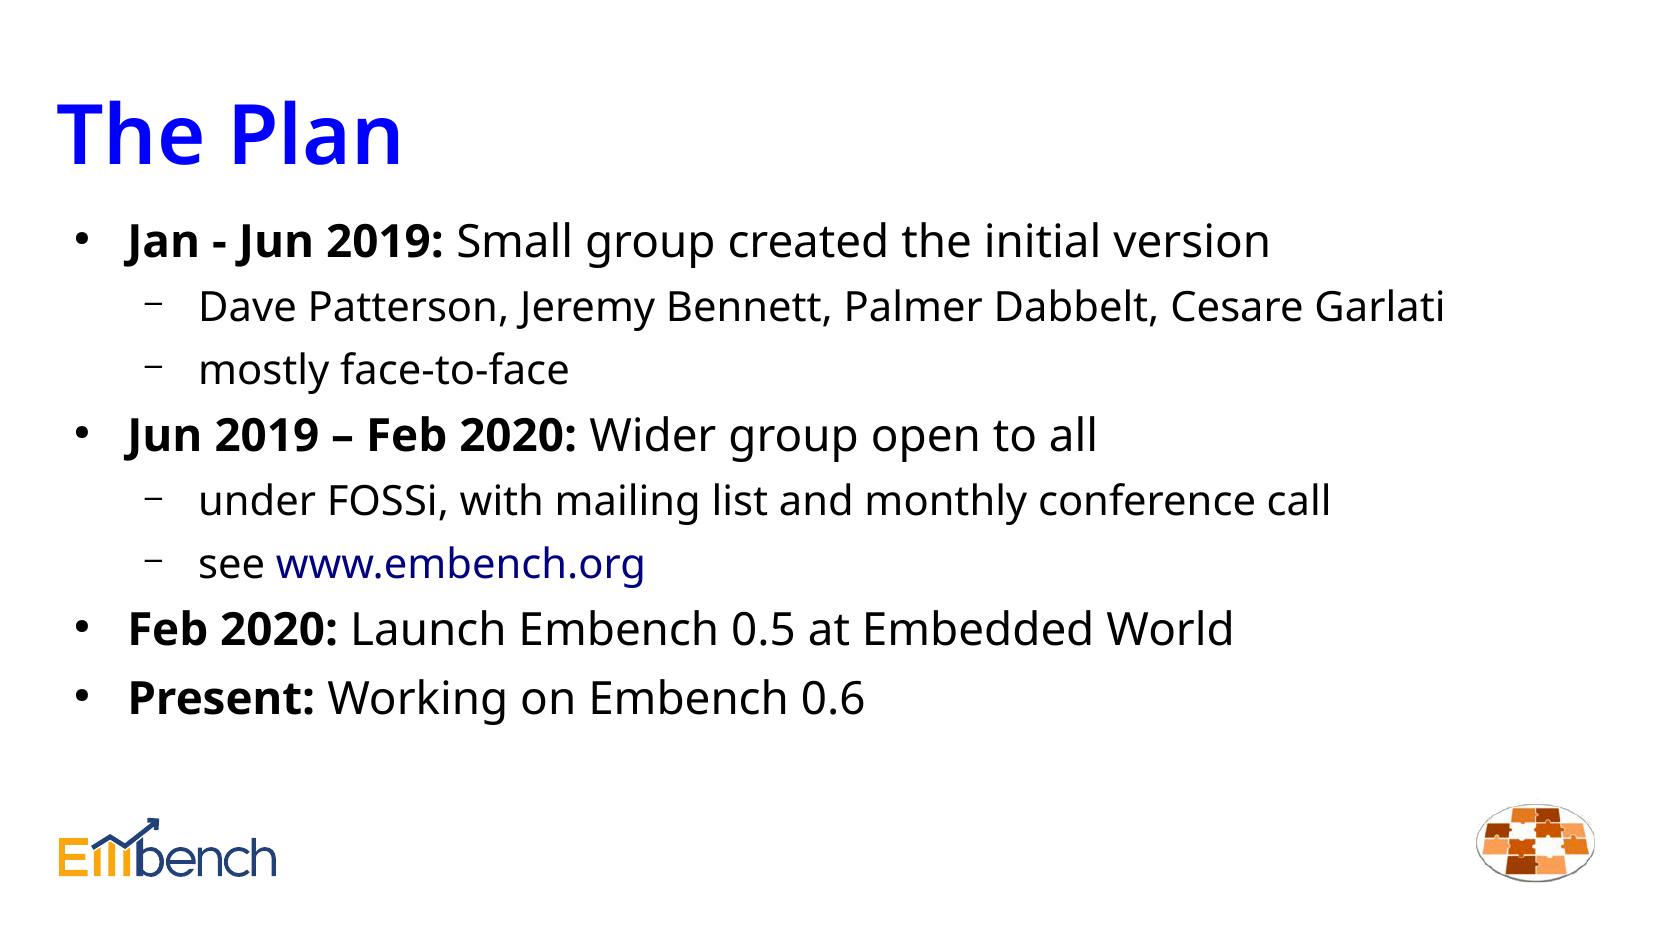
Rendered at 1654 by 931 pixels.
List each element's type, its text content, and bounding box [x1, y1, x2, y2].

list Jan - Jun 2019: Small group created the initial version Dave Patterson, Jeremy Bennett, Palmer Dabbelt, Cesare Garlati mostly face-to-face Jun 2019 – Feb 2020: Wider group open to all under FOSSi, with mailing list and monthly conference call see www.embench.org Feb 2020: Launch Embench 0.5 at Embedded World Present: Working on Embench 0.6 [56, 208, 1598, 827]
title The Plan [56, 70, 1598, 194]
picture [1476, 827, 1595, 883]
